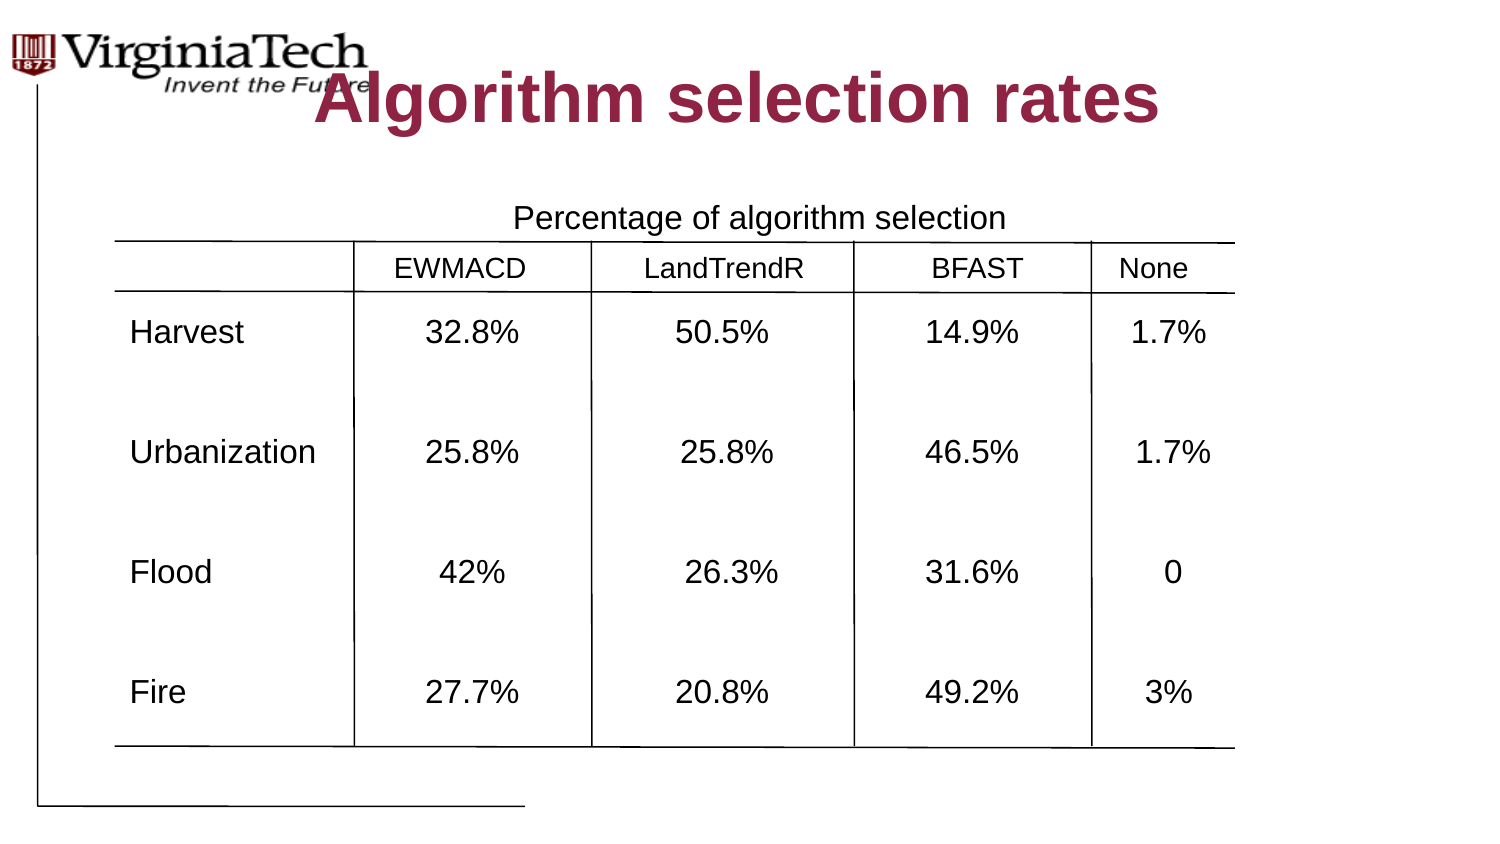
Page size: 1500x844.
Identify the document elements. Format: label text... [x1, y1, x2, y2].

text_box None [1103, 233, 1235, 282]
text_box 32.8% 25.8% 42% 27.7% [365, 295, 580, 734]
text_box LandTrendR [628, 233, 827, 282]
text_box Percentage of algorithm selection [43, 141, 1477, 801]
picture [12, 32, 372, 94]
text_box 1.7% 1.7% 0 3% [1103, 295, 1235, 734]
text_box Harvest Urbanization Flood Fire [114, 295, 339, 734]
text_box EWMACD [378, 233, 577, 282]
text_box BFAST [878, 233, 1077, 282]
title Algorithm selection rates [90, 43, 1385, 136]
text_box 50.5% 25.8% 26.3% 20.8% [615, 295, 830, 734]
text_box 14.9% 46.5% 31.6% 49.2% [865, 295, 1080, 734]
